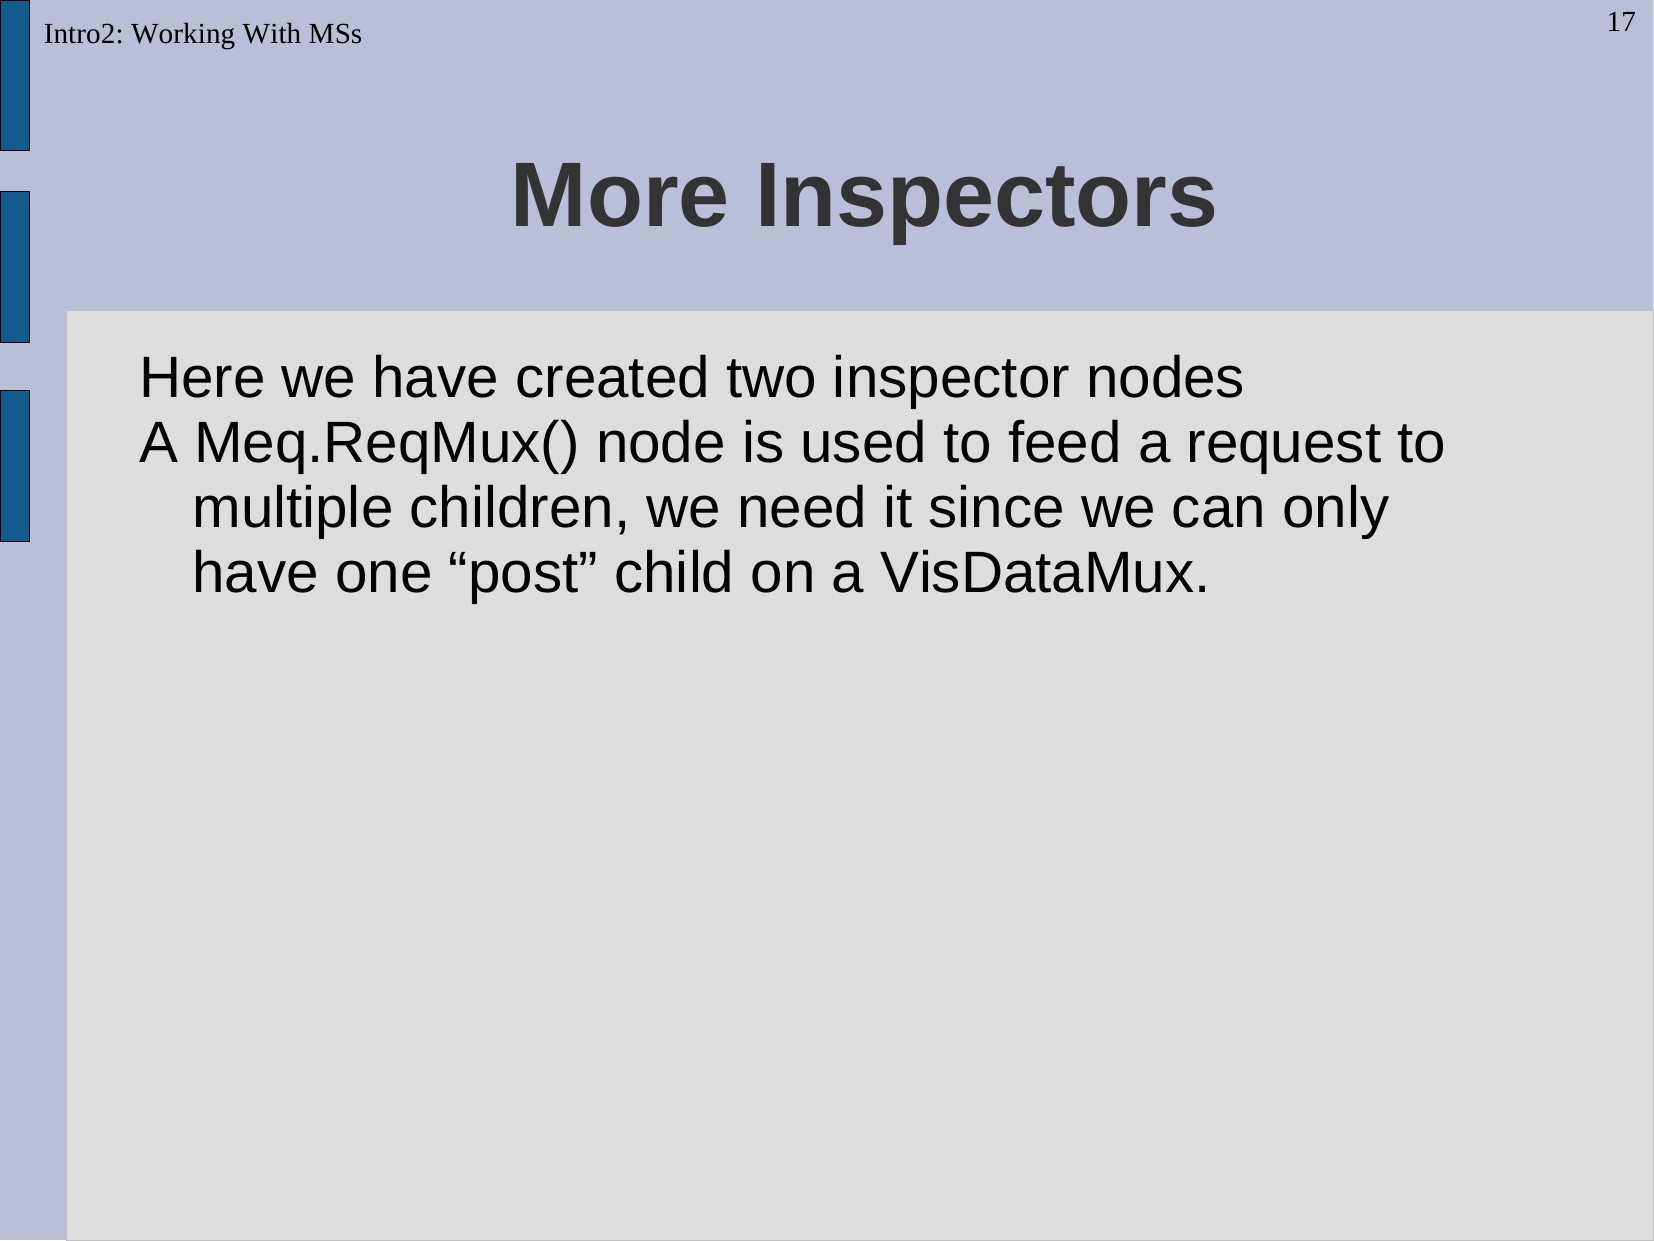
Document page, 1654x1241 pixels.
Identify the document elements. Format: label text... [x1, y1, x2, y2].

title More Inspectors [121, 98, 1534, 291]
list Here we have created two inspector nodes A Meq.ReqMux() node is used to feed a request to multiple children, we need it since we can only have one “post” child on a VisDataMux. [121, 344, 1534, 1112]
